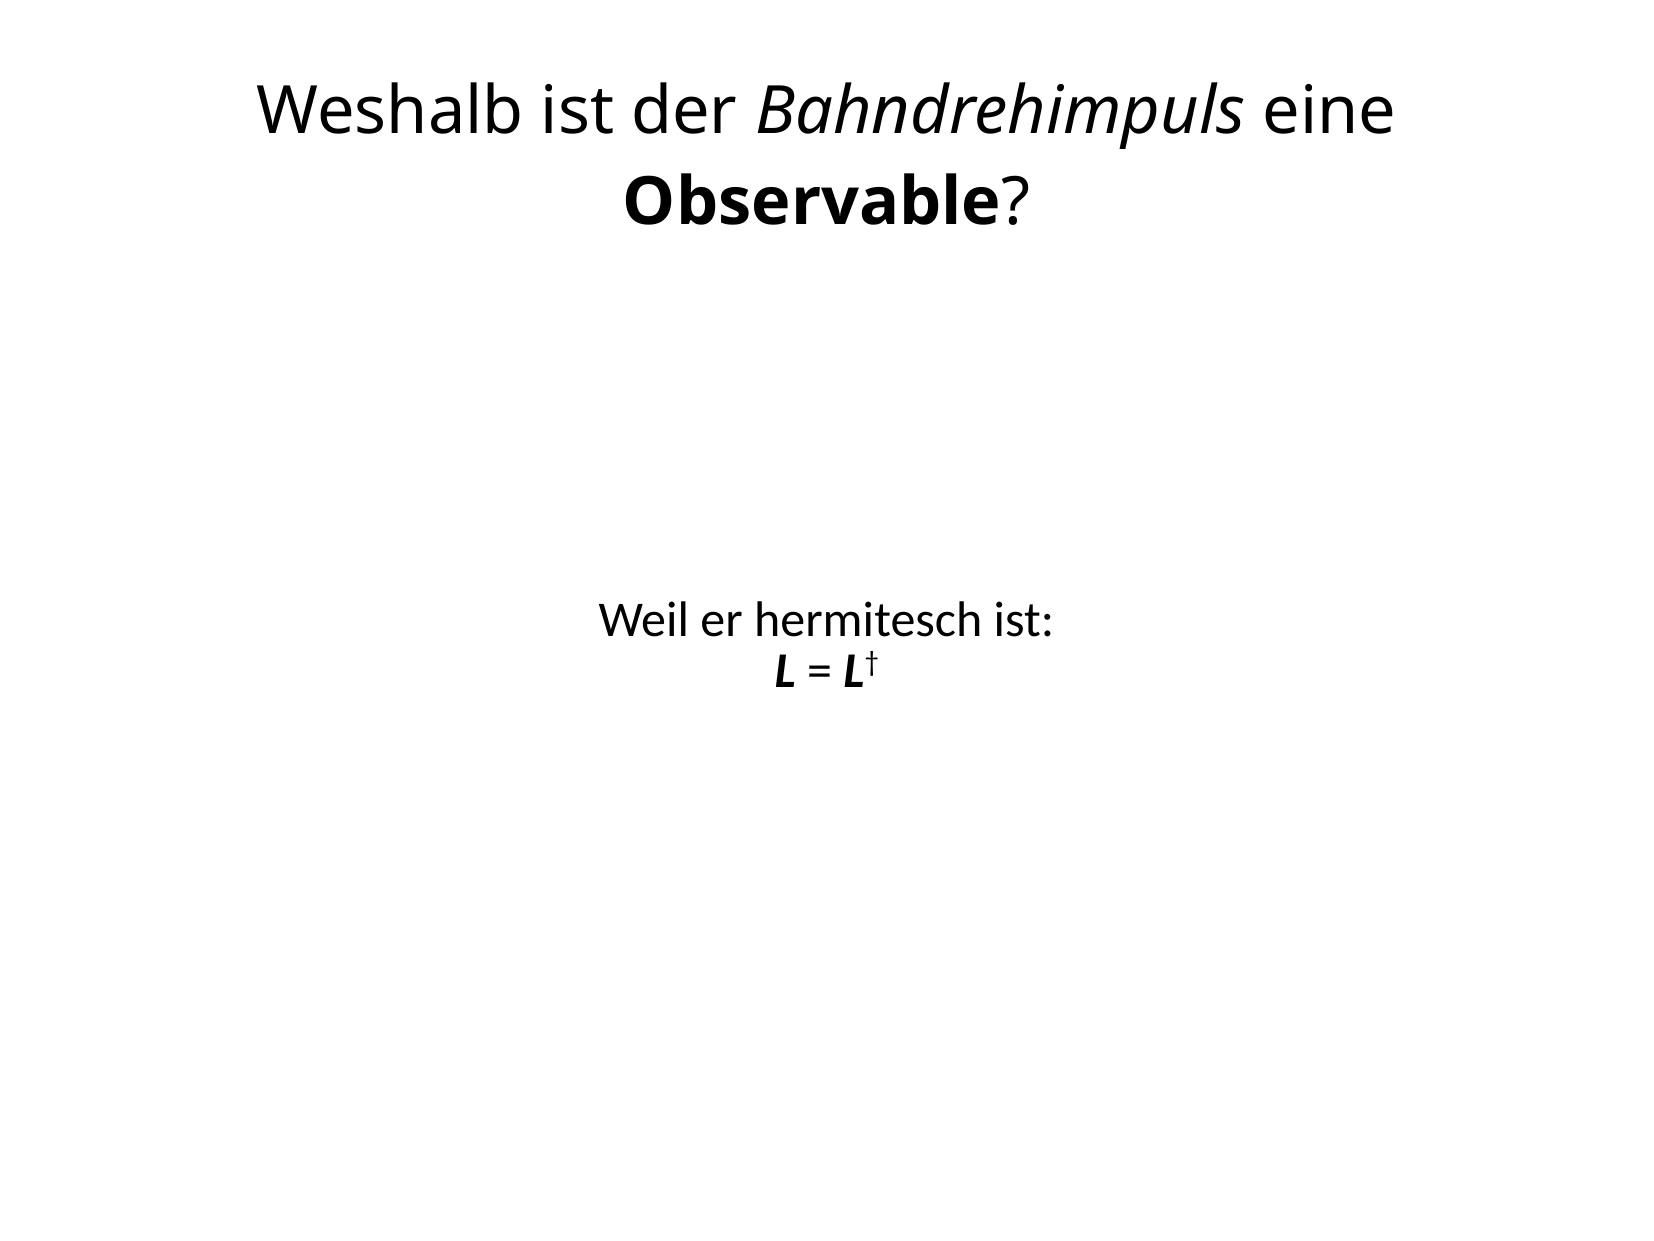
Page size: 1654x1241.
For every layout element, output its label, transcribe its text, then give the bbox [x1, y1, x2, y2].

title Weshalb ist der Bahndrehimpuls eine Observable? [82, 49, 1571, 257]
subtitle Weil er hermitesch ist: L = L† [82, 290, 1571, 1010]
